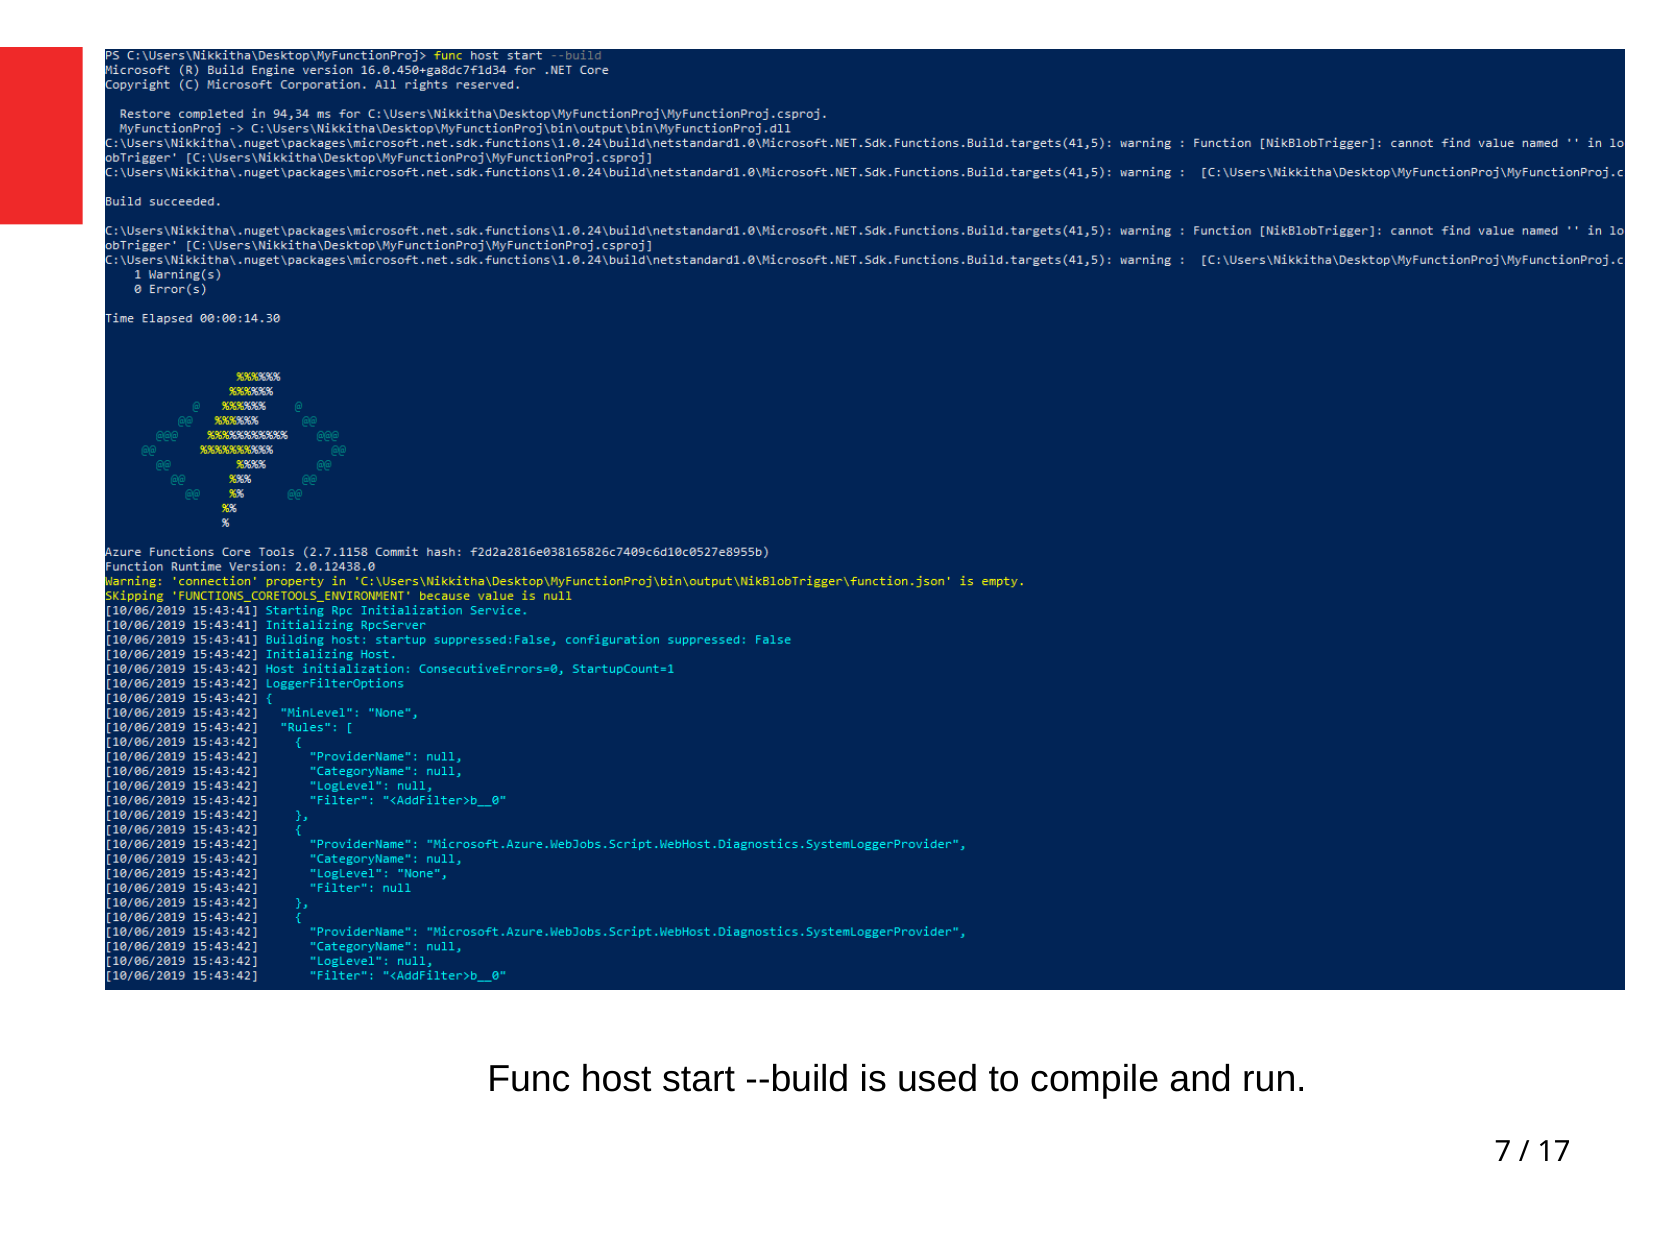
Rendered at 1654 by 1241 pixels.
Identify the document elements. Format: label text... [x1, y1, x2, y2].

picture [105, 49, 1625, 991]
text_box Func host start --build is used to compile and run. [472, 1050, 1323, 1107]
